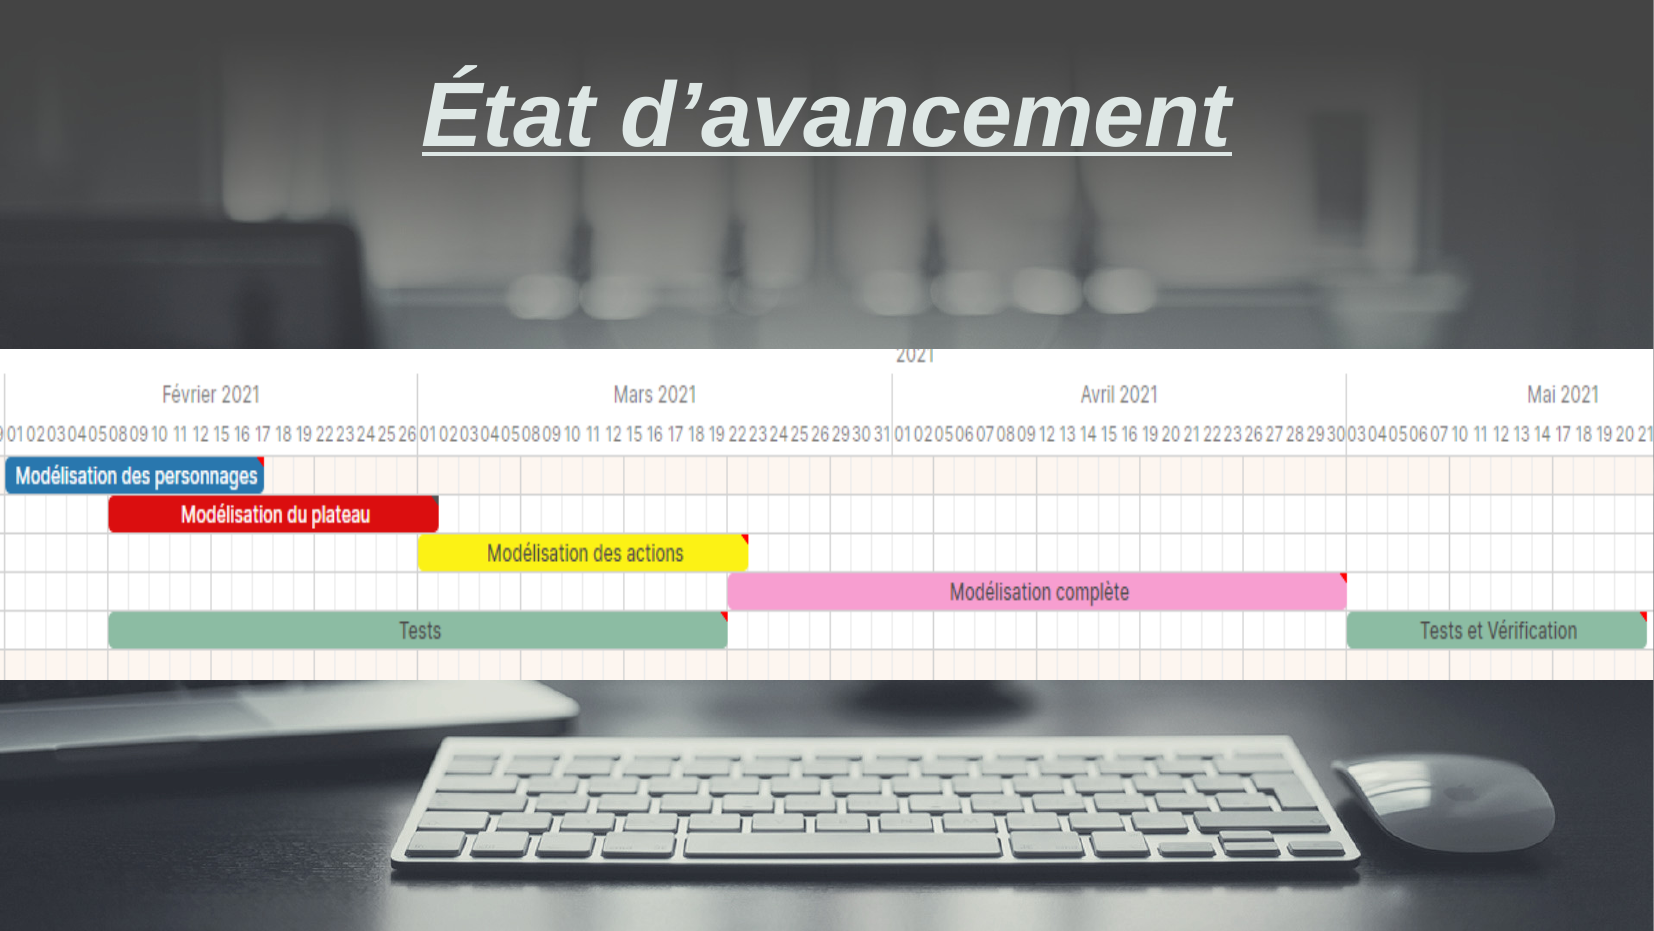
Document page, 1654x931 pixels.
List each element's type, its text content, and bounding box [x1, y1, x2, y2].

picture [0, 0, 1654, 931]
title État d’avancement [82, 37, 1571, 193]
